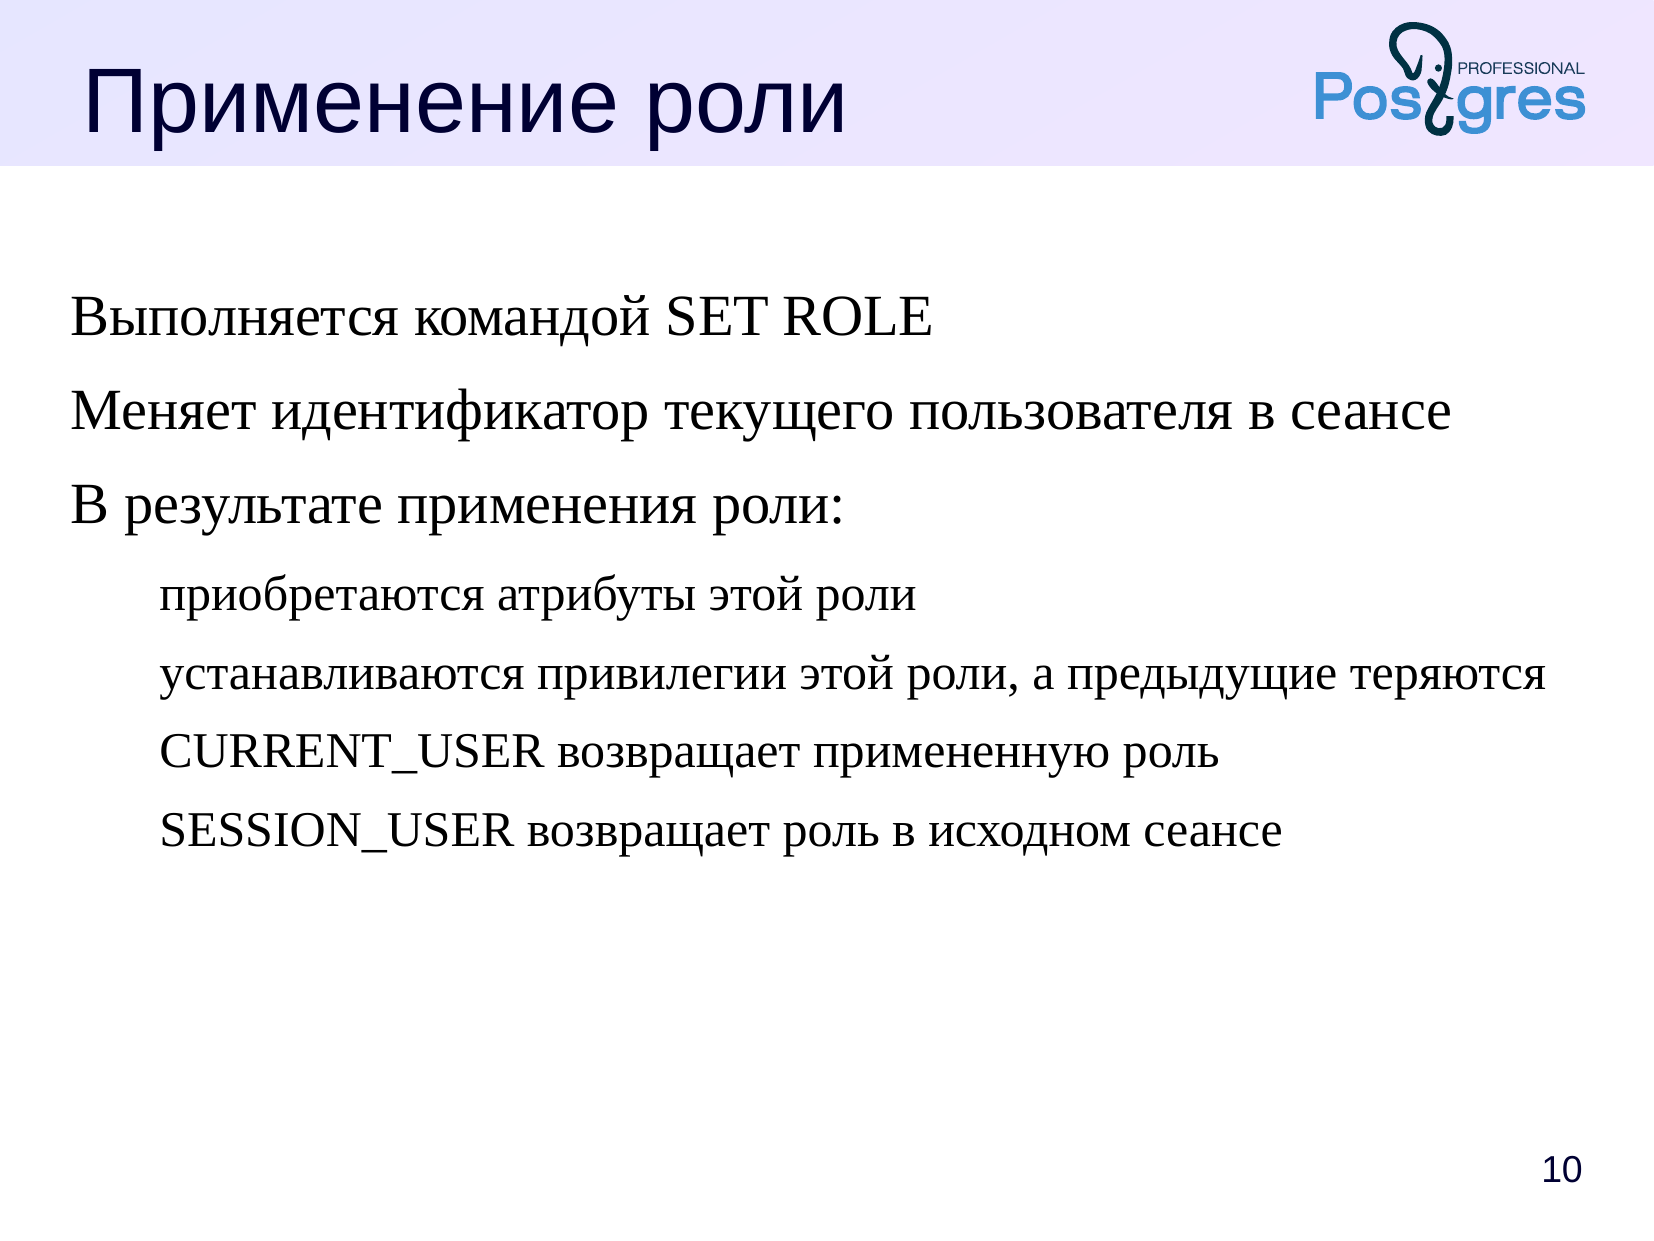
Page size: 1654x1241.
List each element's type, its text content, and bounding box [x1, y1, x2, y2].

title Применение роли [82, 49, 1252, 153]
list Выполняется командой SET ROLE Меняет идентификатор текущего пользователя в сеансе В результате применения роли: приобретаются атрибуты этой роли устанавливаются привилегии этой роли, а предыдущие теряются CURRENT_USER возвращает примененную роль SESSION_USER возвращает роль в исходном сеансе [70, 283, 1583, 1134]
